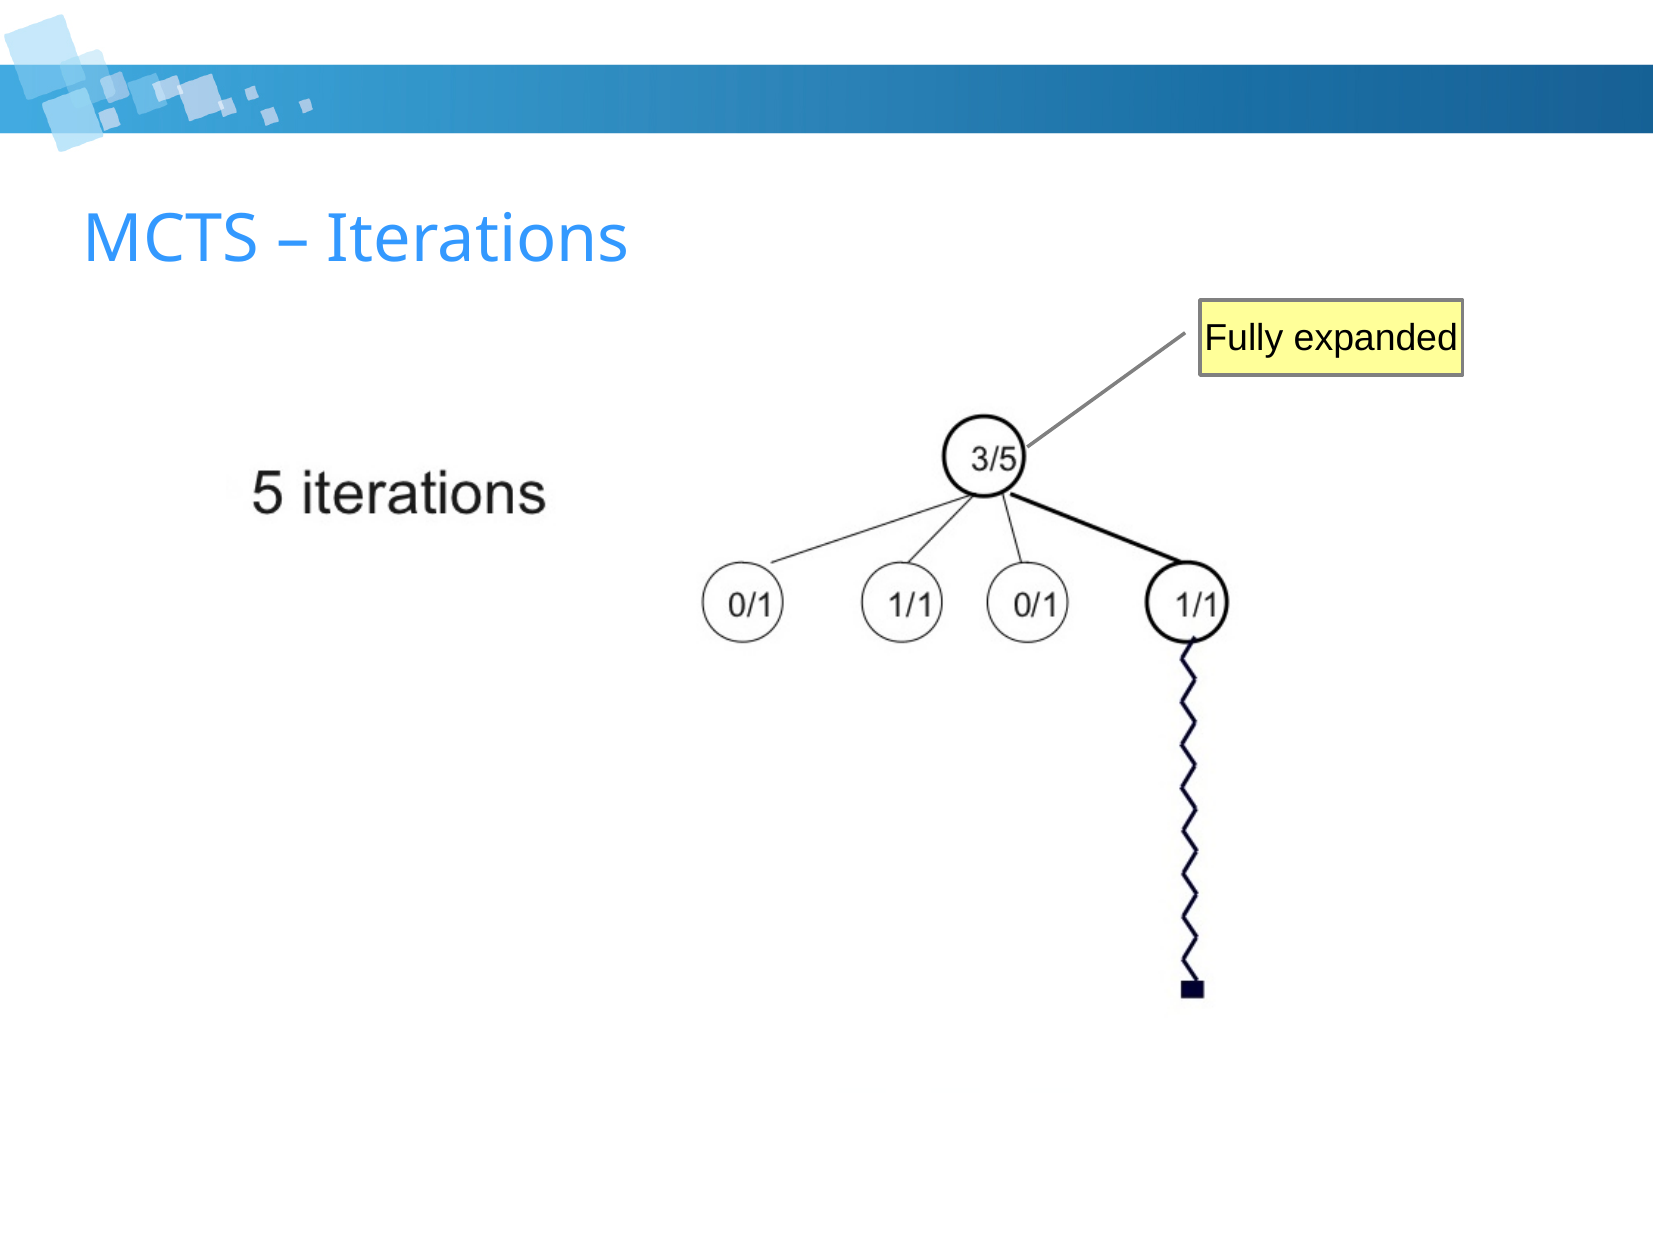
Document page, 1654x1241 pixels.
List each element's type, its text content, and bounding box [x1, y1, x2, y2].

picture [0, 0, 1653, 1238]
title MCTS – Iterations [82, 132, 1571, 340]
text_box Fully expanded [1200, 300, 1463, 375]
